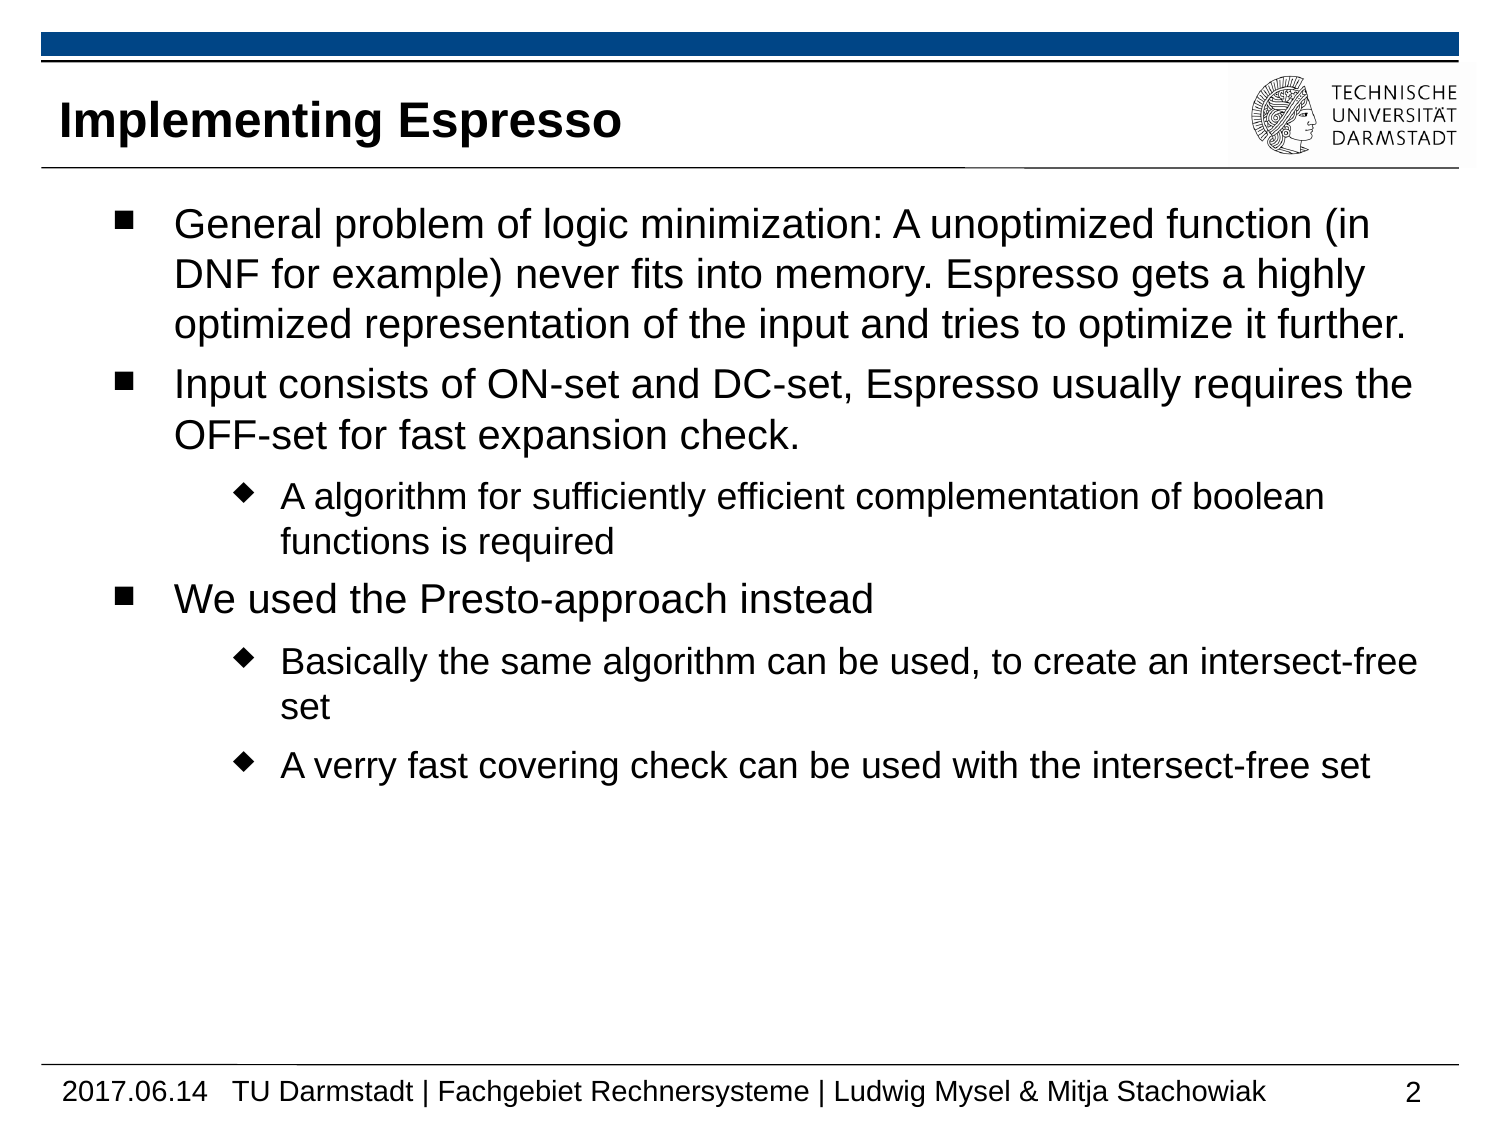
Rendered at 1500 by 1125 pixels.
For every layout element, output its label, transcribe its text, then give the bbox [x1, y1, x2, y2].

list General problem of logic minimization: A unoptimized function (in DNF for example) never fits into memory. Espresso gets a highly optimized representation of the input and tries to optimize it further. Input consists of ON-set and DC-set, Espresso usually requires the OFF-set for fast expansion check. A algorithm for sufficiently efficient complementation of boolean functions is required We used the Presto-approach instead Basically the same algorithm can be used, to create an intersect-free set A verry fast covering check can be used with the intersect-free set [41, 189, 1459, 1060]
title Implementing Espresso [58, 80, 1187, 154]
picture [1228, 62, 1477, 168]
